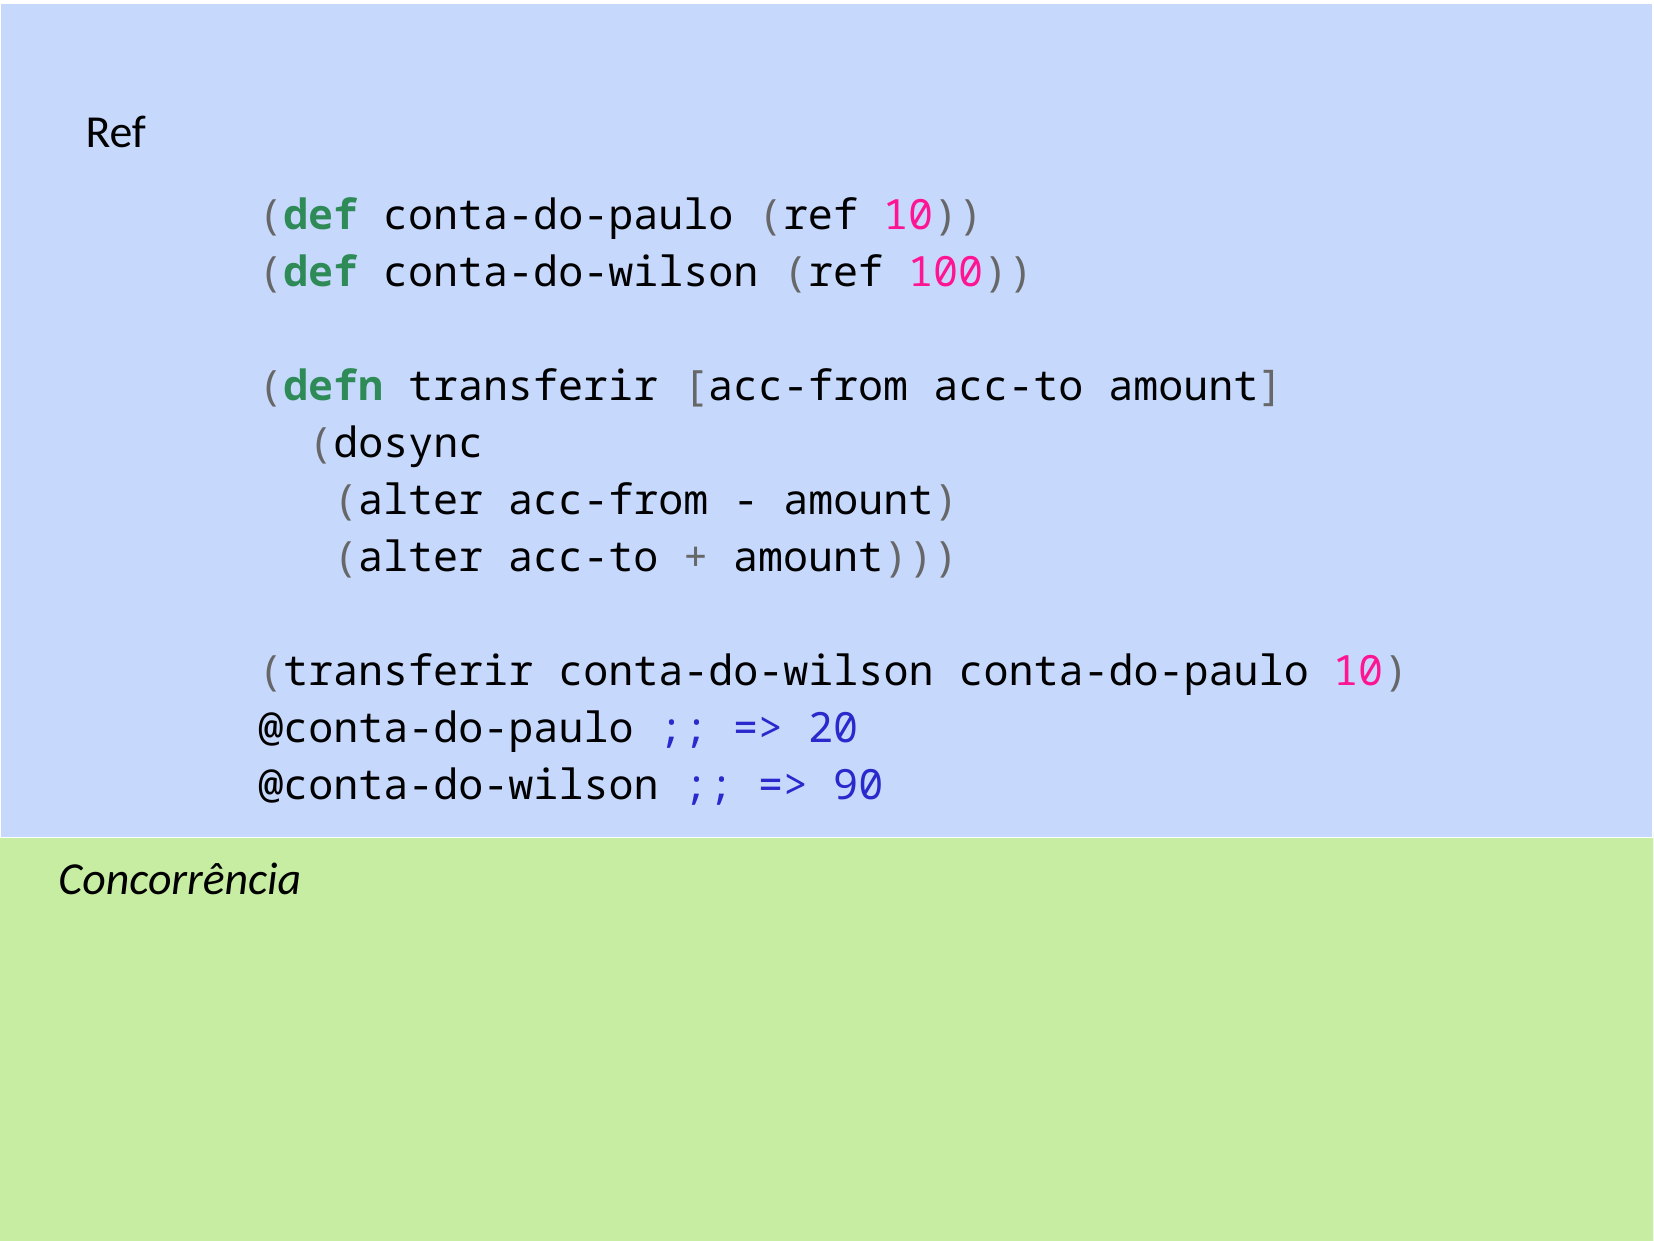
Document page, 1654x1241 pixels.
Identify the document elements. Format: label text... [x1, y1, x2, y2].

text_box Ref [70, 106, 161, 168]
text_box Concorrência [43, 852, 377, 914]
text_box (def conta-do-paulo (ref 10)) (def conta-do-wilson (ref 100)) (defn transferir [acc-from acc-to amount] (dosync (alter acc-from - amount) (alter acc-to + amount))) (transferir conta-do-wilson conta-do-paulo 10) @conta-do-paulo ;; => 20 @conta-do-wilson ;; => 90 [243, 177, 1465, 820]
